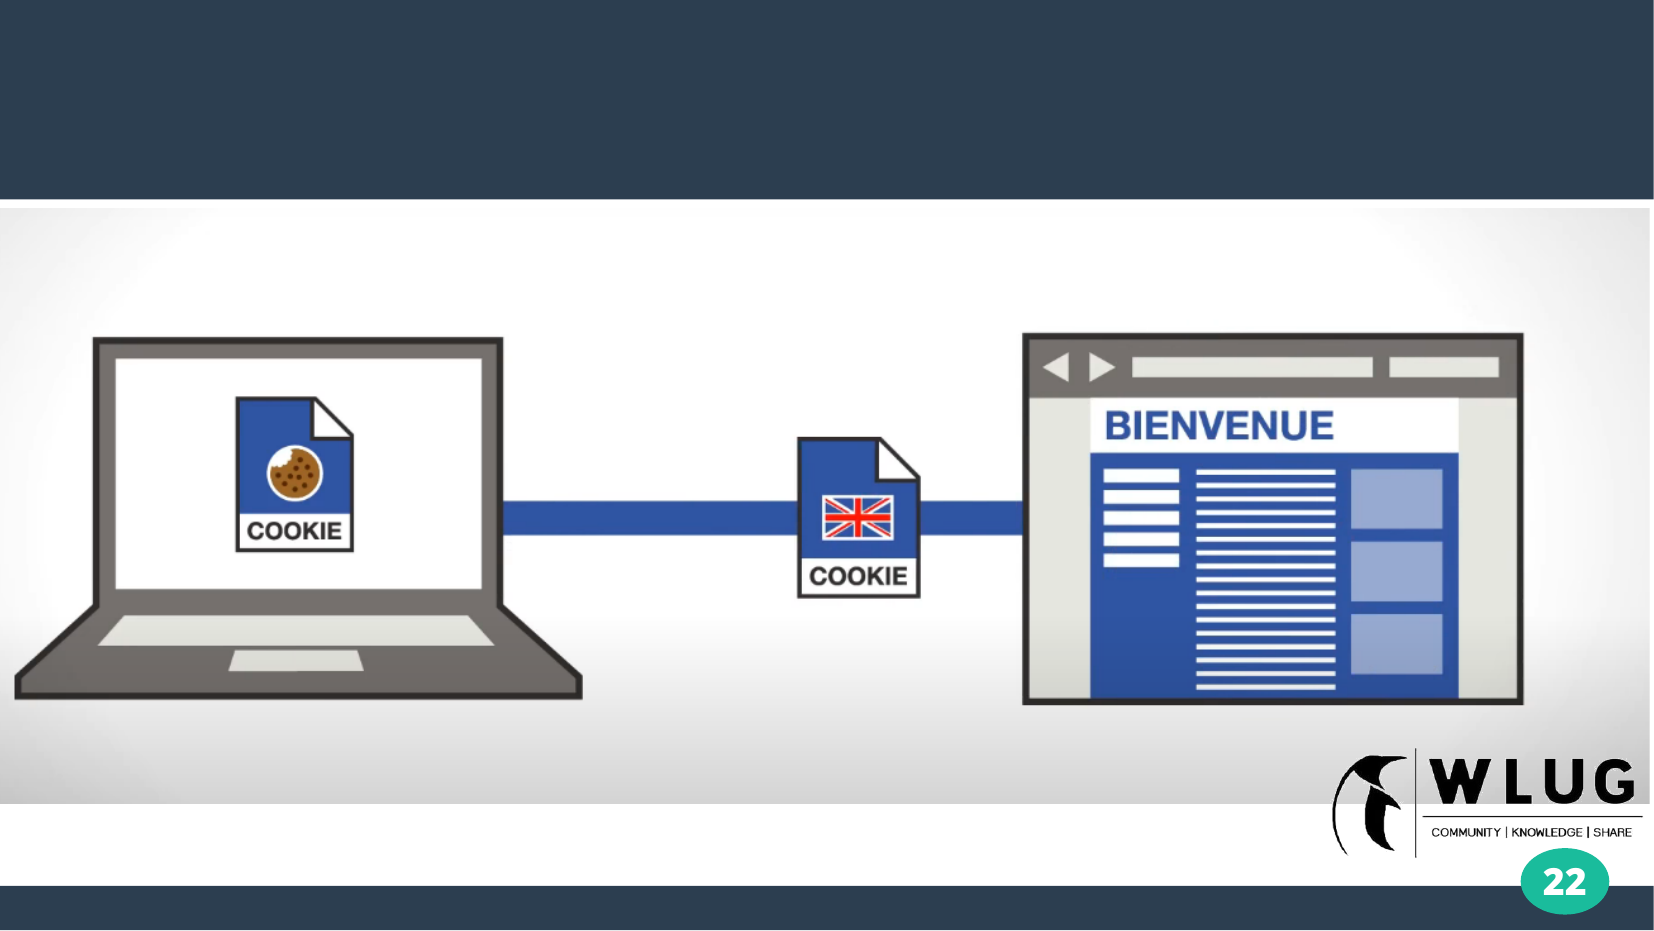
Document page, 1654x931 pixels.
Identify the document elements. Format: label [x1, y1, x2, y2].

picture [0, 208, 1654, 863]
